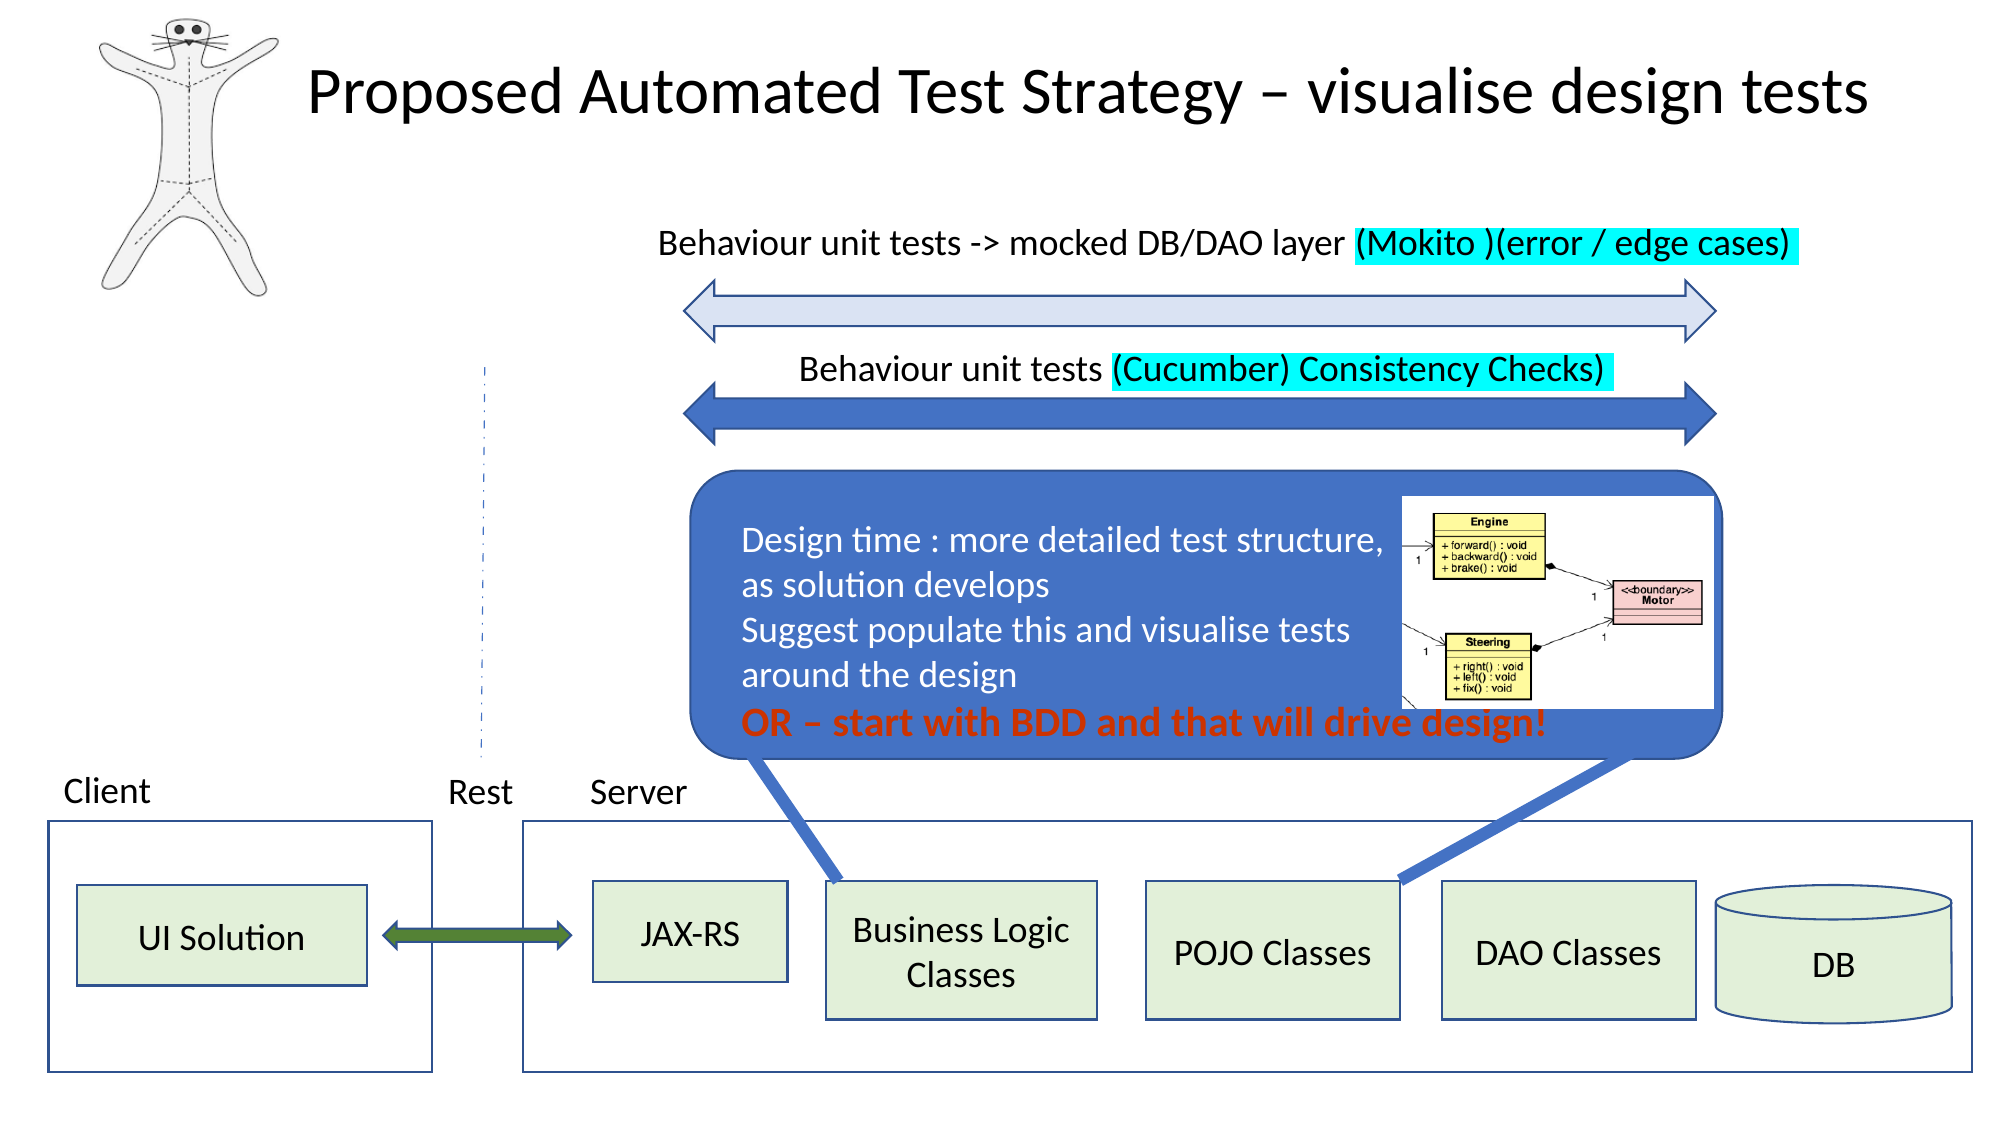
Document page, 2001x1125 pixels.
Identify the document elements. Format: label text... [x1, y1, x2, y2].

text_box [690, 470, 1721, 759]
text_box Design time : more detailed test structure, as solution develops Suggest populate this and visualise tests around the design OR – start with BDD and that will drive design! [726, 507, 1759, 755]
text_box [383, 922, 572, 949]
text_box Client [48, 758, 168, 820]
text_box Rest [433, 759, 530, 821]
text_box Proposed Automated Test Strategy – visualise design tests [292, 39, 1903, 136]
text_box DB [1715, 885, 1952, 1024]
text_box Business Logic Classes [826, 881, 1097, 1020]
text_box UI Solution [77, 885, 367, 986]
picture [75, 13, 283, 303]
text_box Behaviour unit tests -> mocked DB/DAO layer (Mokito )(error / edge cases) [642, 210, 2000, 272]
text_box [683, 383, 1716, 444]
text_box Server [575, 759, 704, 820]
text_box Behaviour unit tests (Cucumber) Consistency Checks) [783, 336, 1639, 397]
text_box [683, 280, 1716, 342]
text_box JAX-RS [593, 881, 788, 982]
text_box DAO Classes [1442, 881, 1696, 1020]
text_box [1635, 755, 1693, 759]
text_box [761, 755, 1612, 759]
picture [1402, 496, 1714, 709]
text_box POJO Classes [1146, 881, 1400, 1020]
